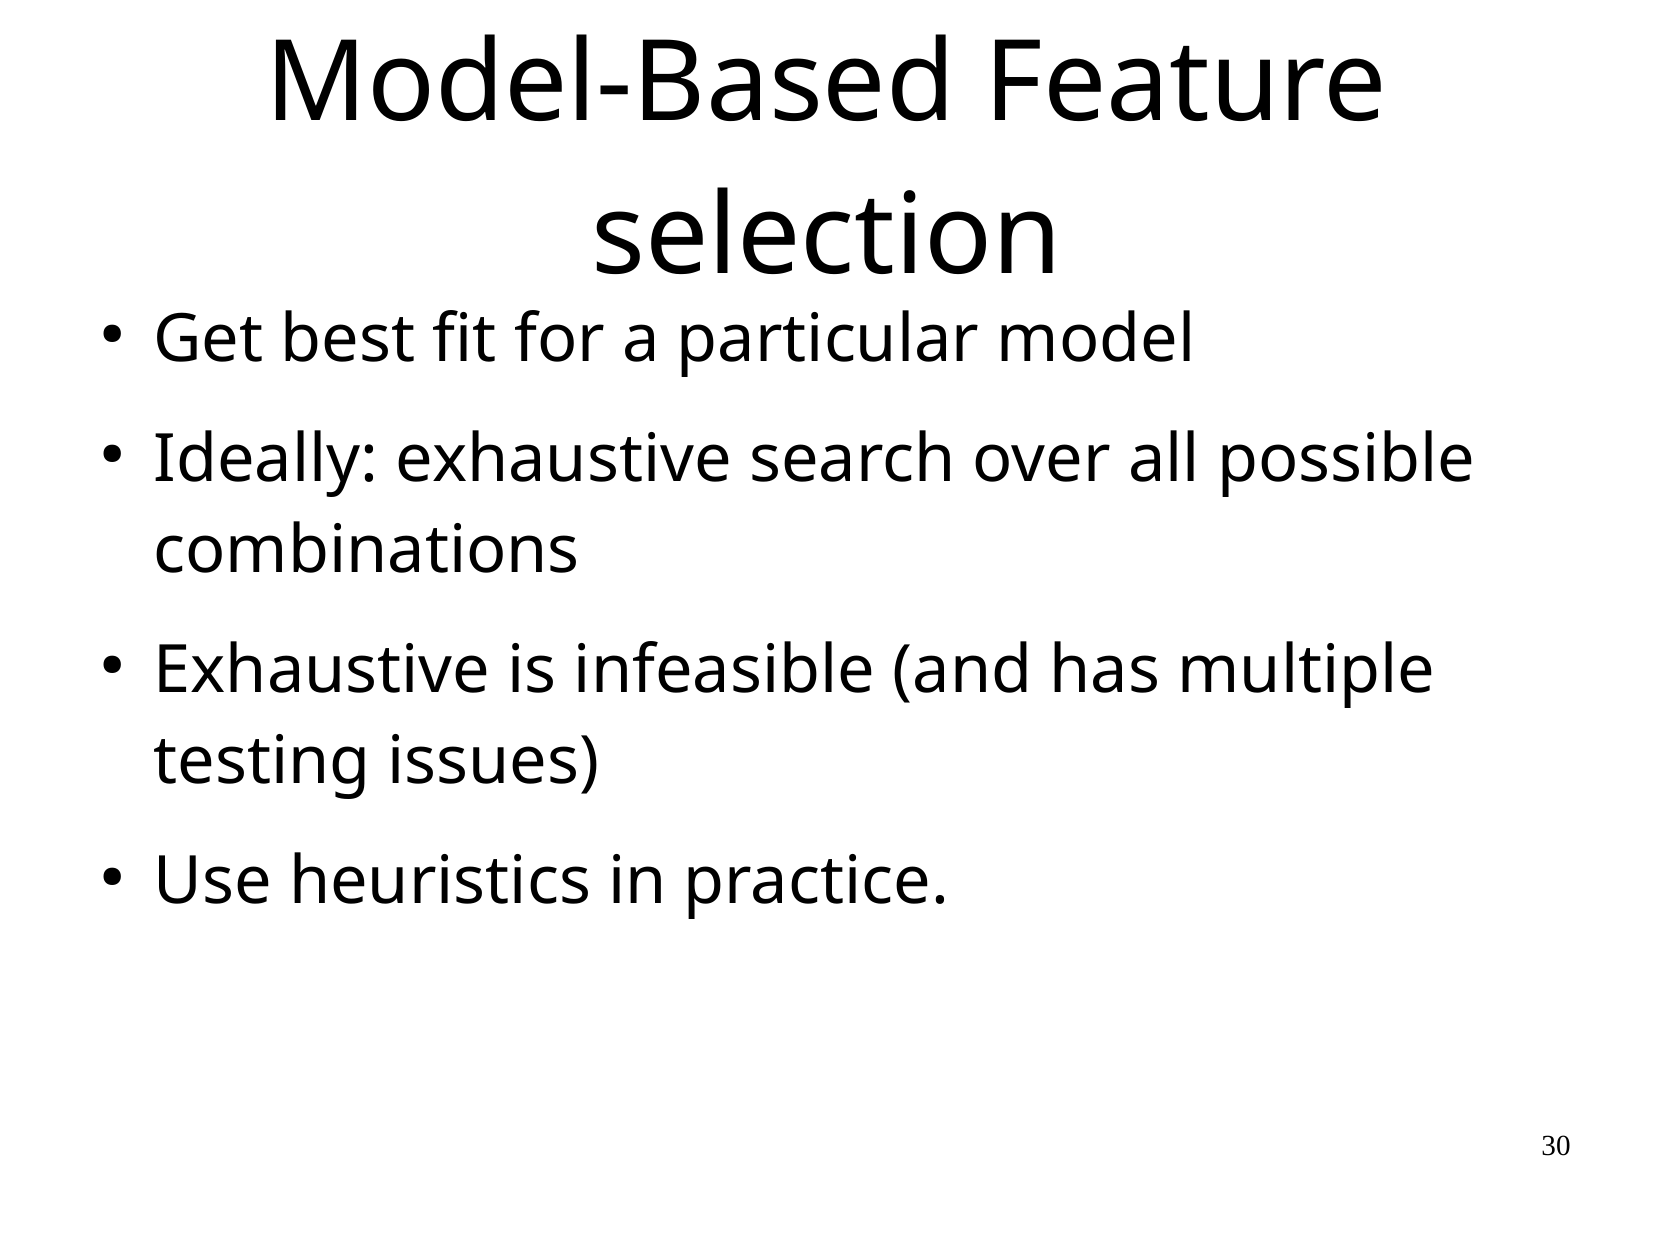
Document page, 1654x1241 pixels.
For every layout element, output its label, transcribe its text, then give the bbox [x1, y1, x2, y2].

list Get best fit for a particular model Ideally: exhaustive search over all possible combinations Exhaustive is infeasible (and has multiple testing issues) Use heuristics in practice. [82, 290, 1571, 1010]
title Model-Based Feature selection [82, 49, 1571, 257]
